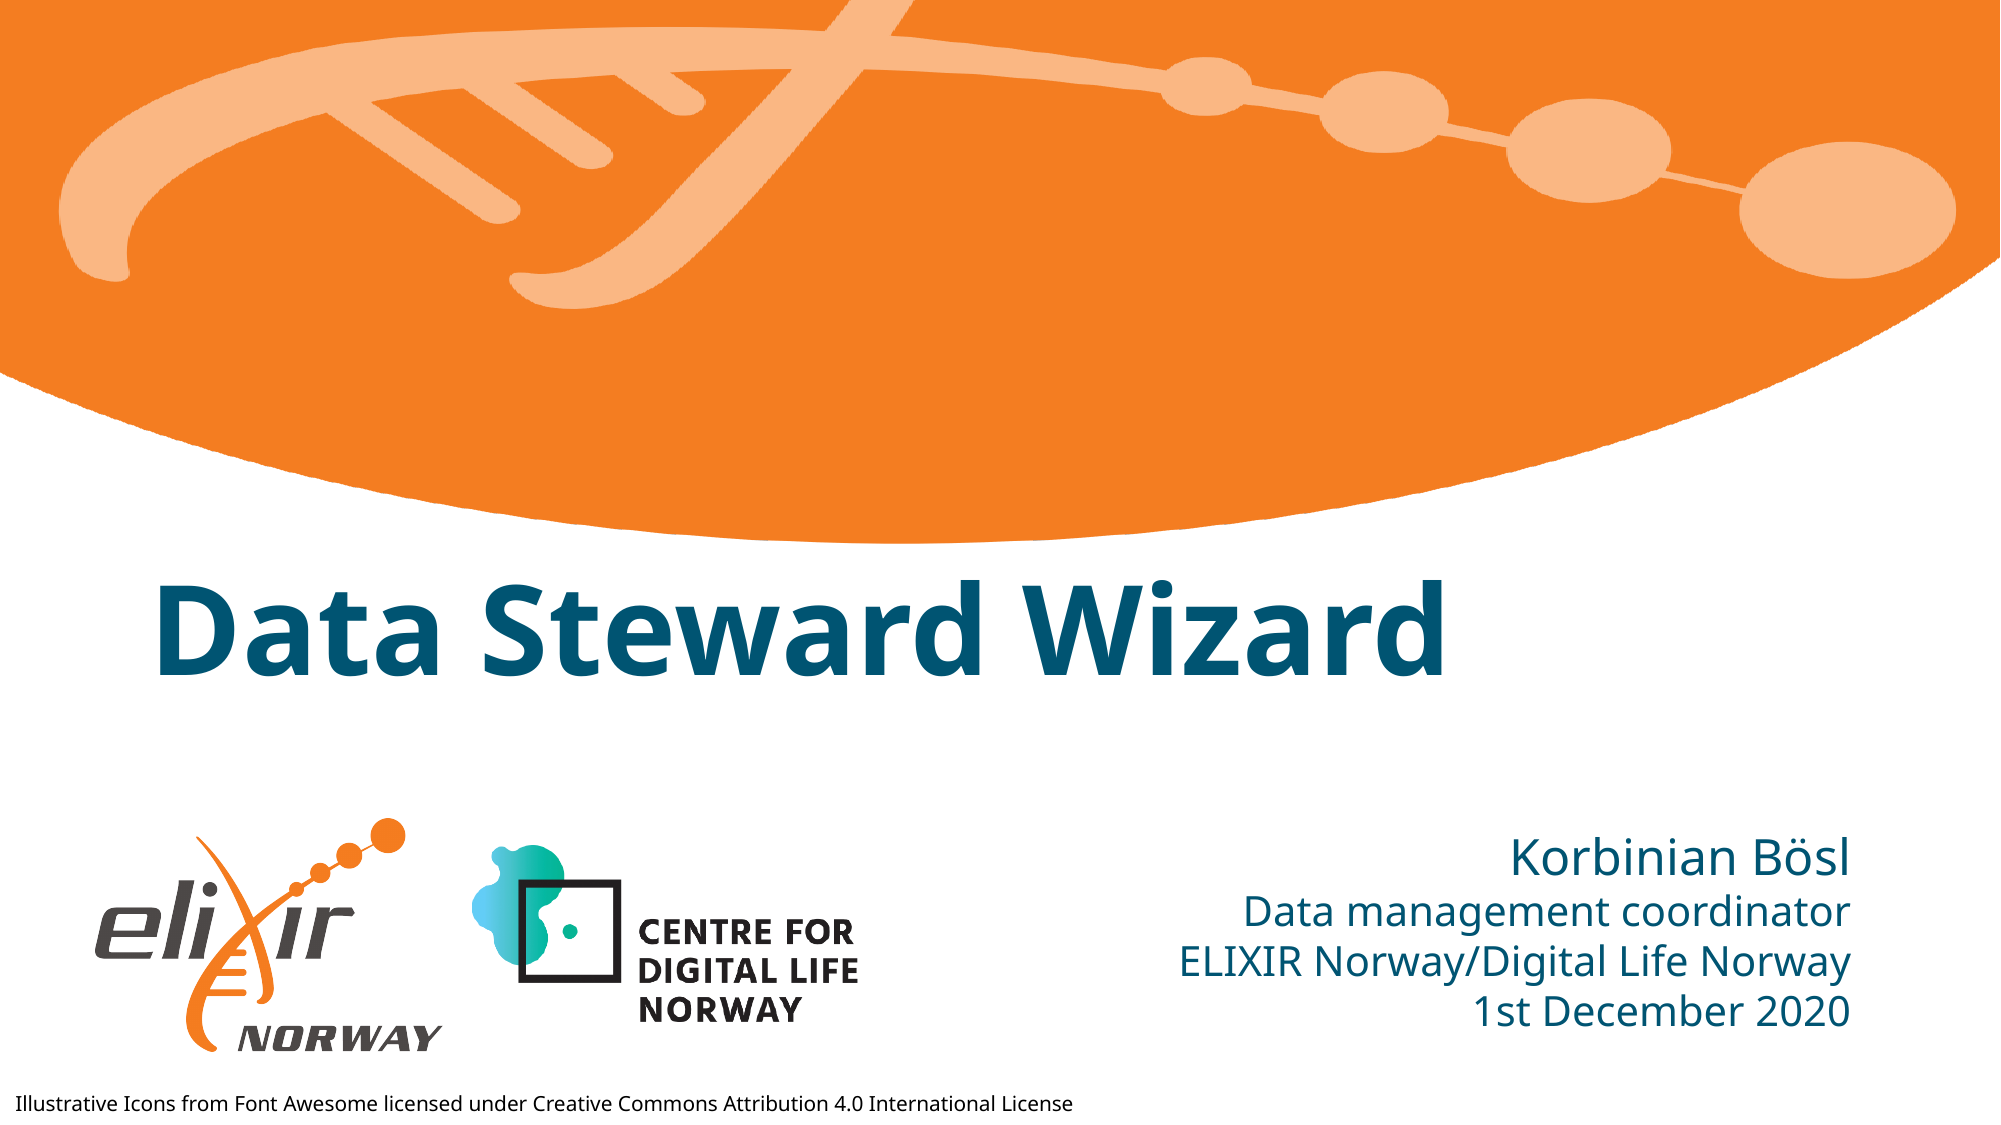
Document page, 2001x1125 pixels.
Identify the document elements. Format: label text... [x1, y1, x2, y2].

title Data Steward Wizard [149, 550, 1850, 752]
picture [95, 818, 443, 1052]
list Korbinian Bösl Data management coordinator ELIXIR Norway/Digital Life Norway 1st December 2020 [1110, 765, 1852, 1022]
text_box Illustrative Icons from Font Awesome licensed under Creative Commons Attribution 4.0 International License [0, 1076, 1536, 1125]
picture [472, 845, 863, 1028]
